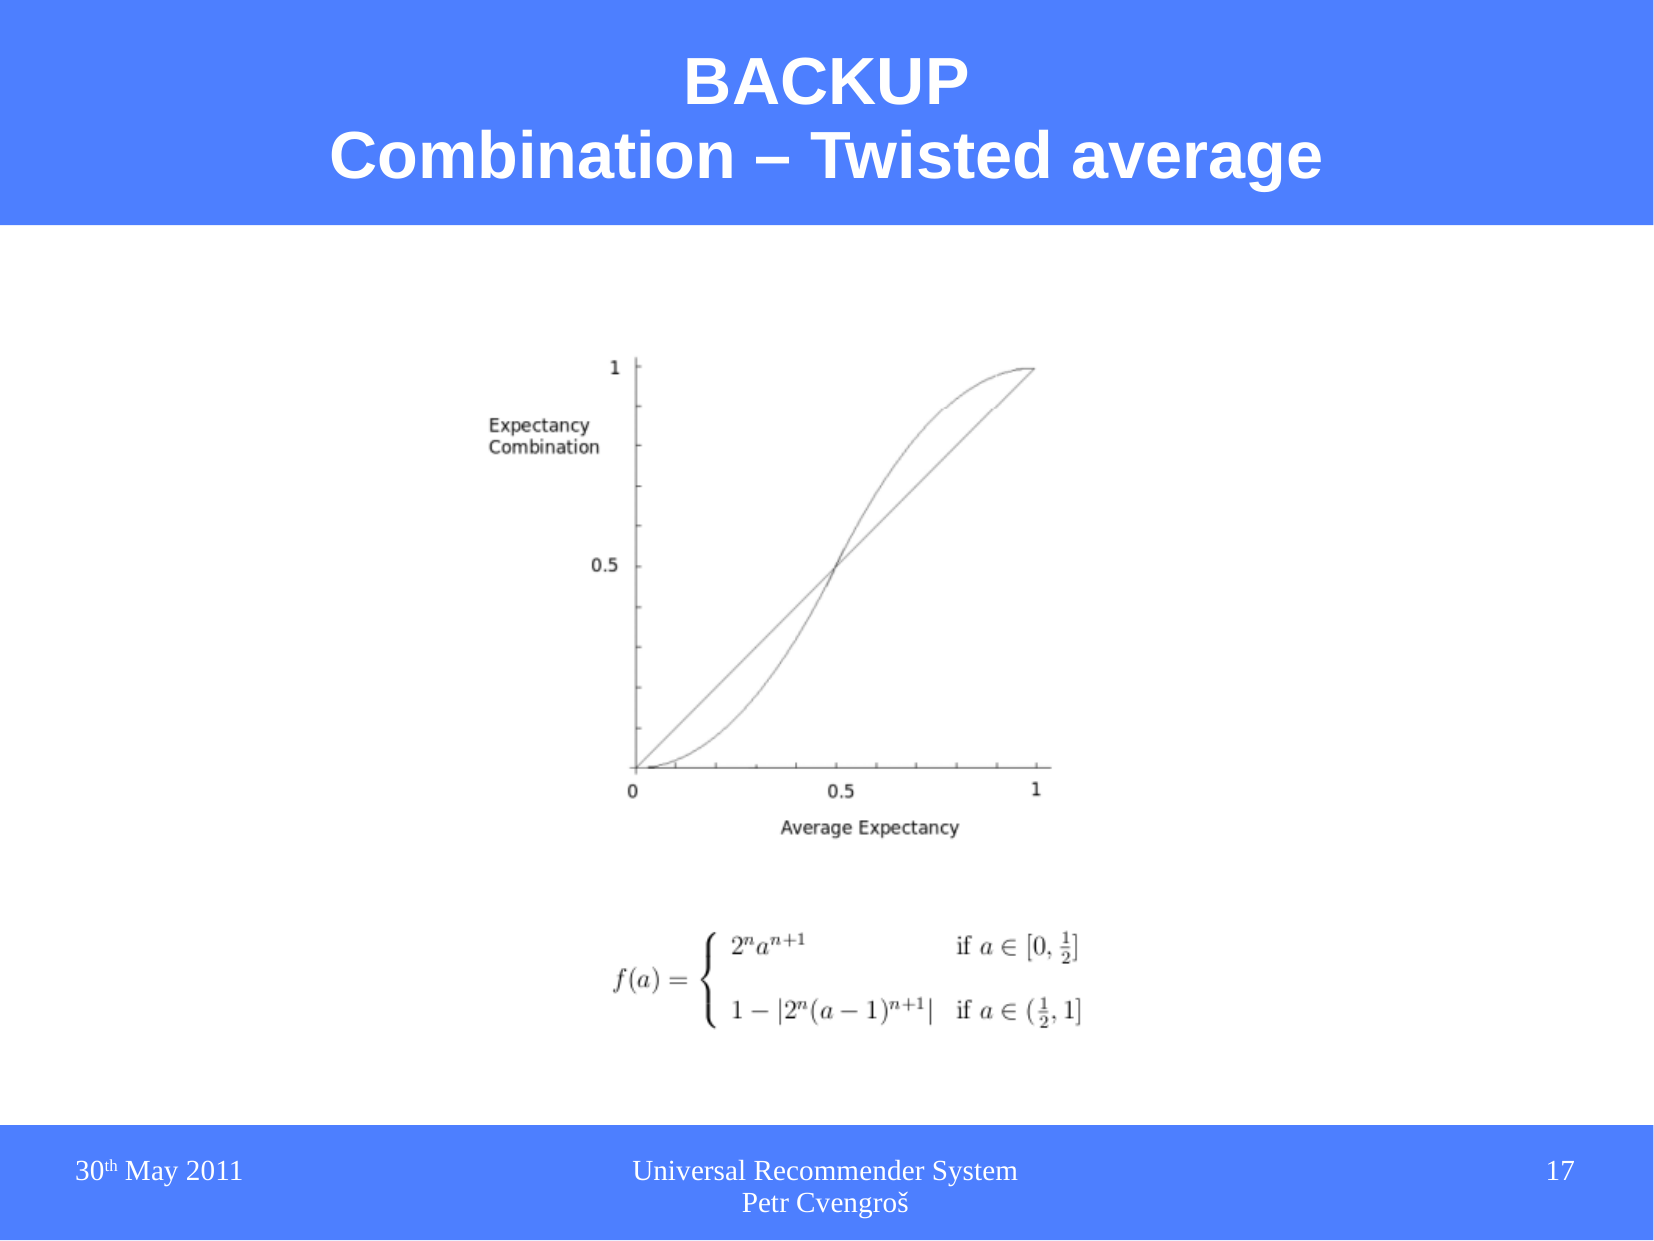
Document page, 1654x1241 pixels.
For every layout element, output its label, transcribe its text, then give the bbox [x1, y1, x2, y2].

picture [562, 909, 1110, 1051]
title BACKUP Combination – Twisted average [82, 32, 1571, 205]
picture [450, 337, 1088, 852]
